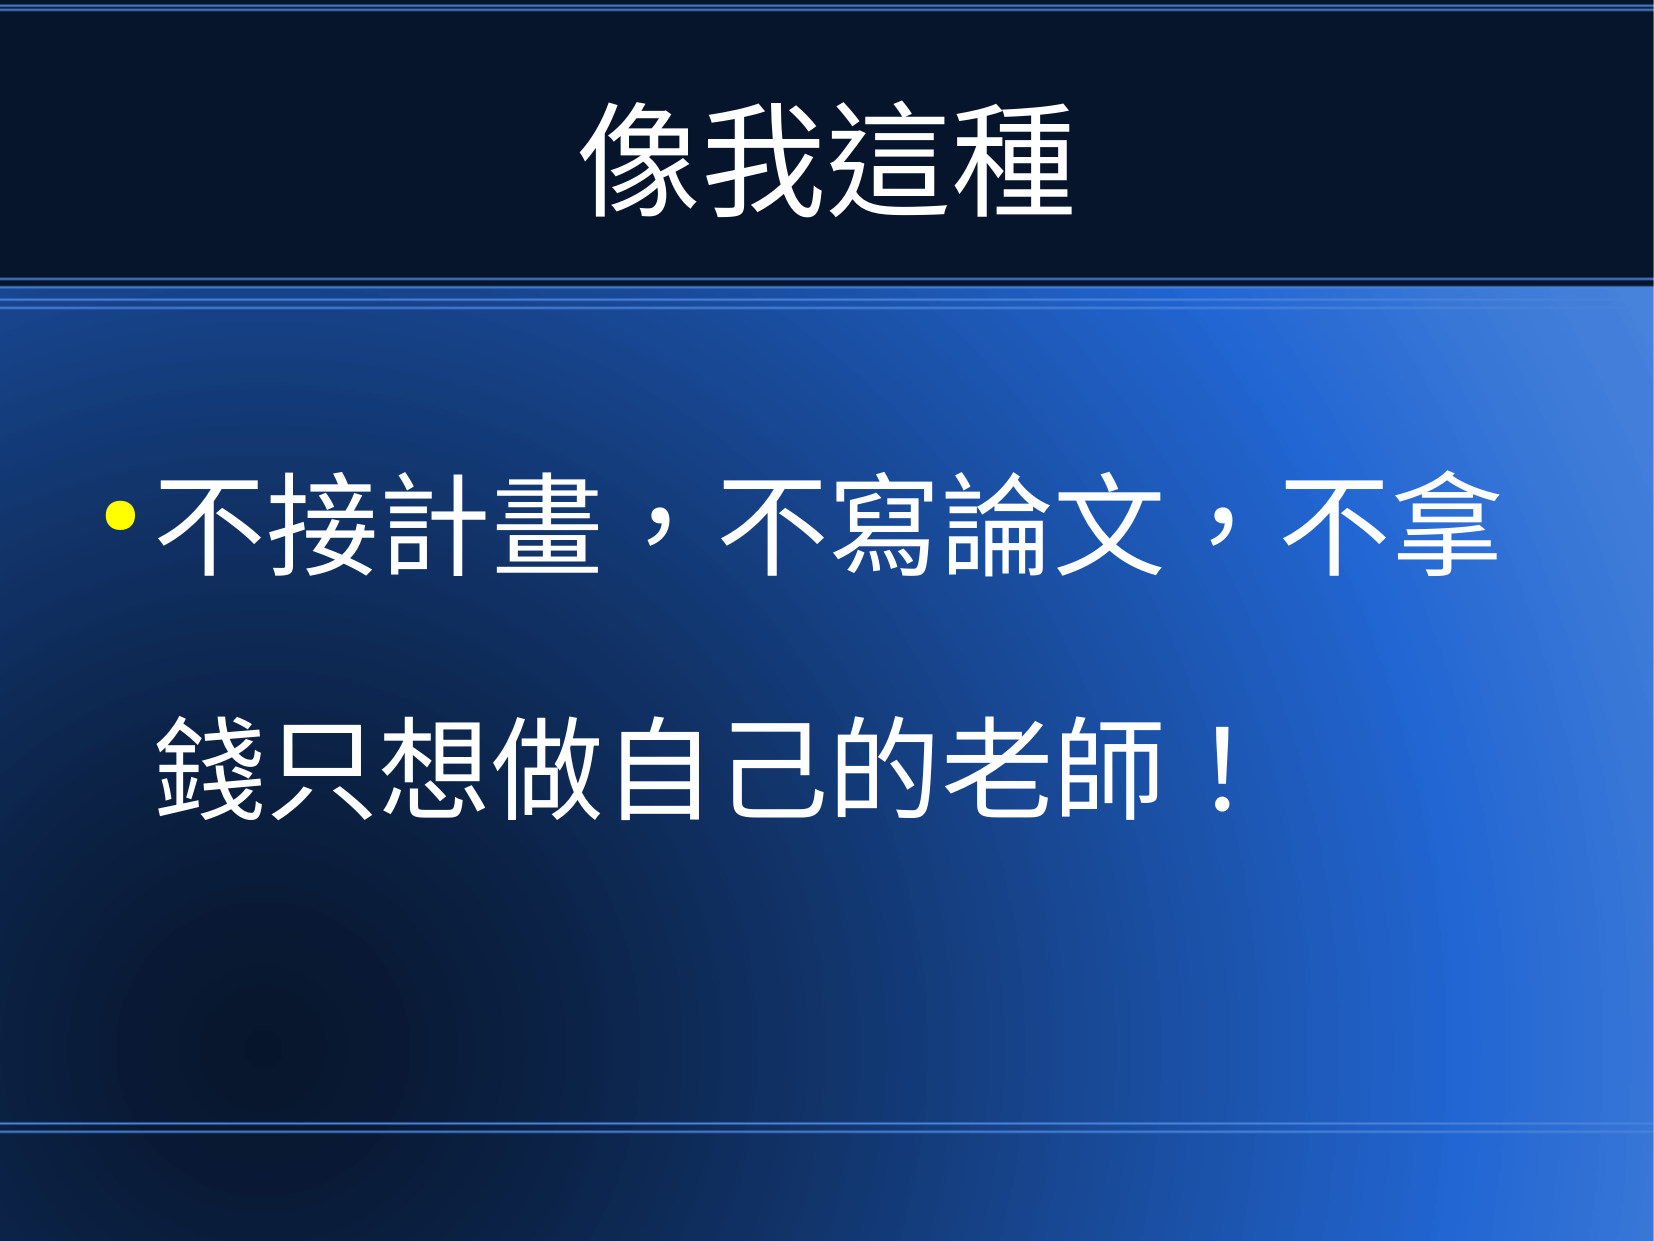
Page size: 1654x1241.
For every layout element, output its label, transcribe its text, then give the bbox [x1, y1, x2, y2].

title 像我這種 [82, 49, 1571, 257]
list 不接計畫，不寫論文，不拿錢只想做自己的老師！ [82, 355, 1571, 1241]
picture [0, 0, 1654, 1241]
